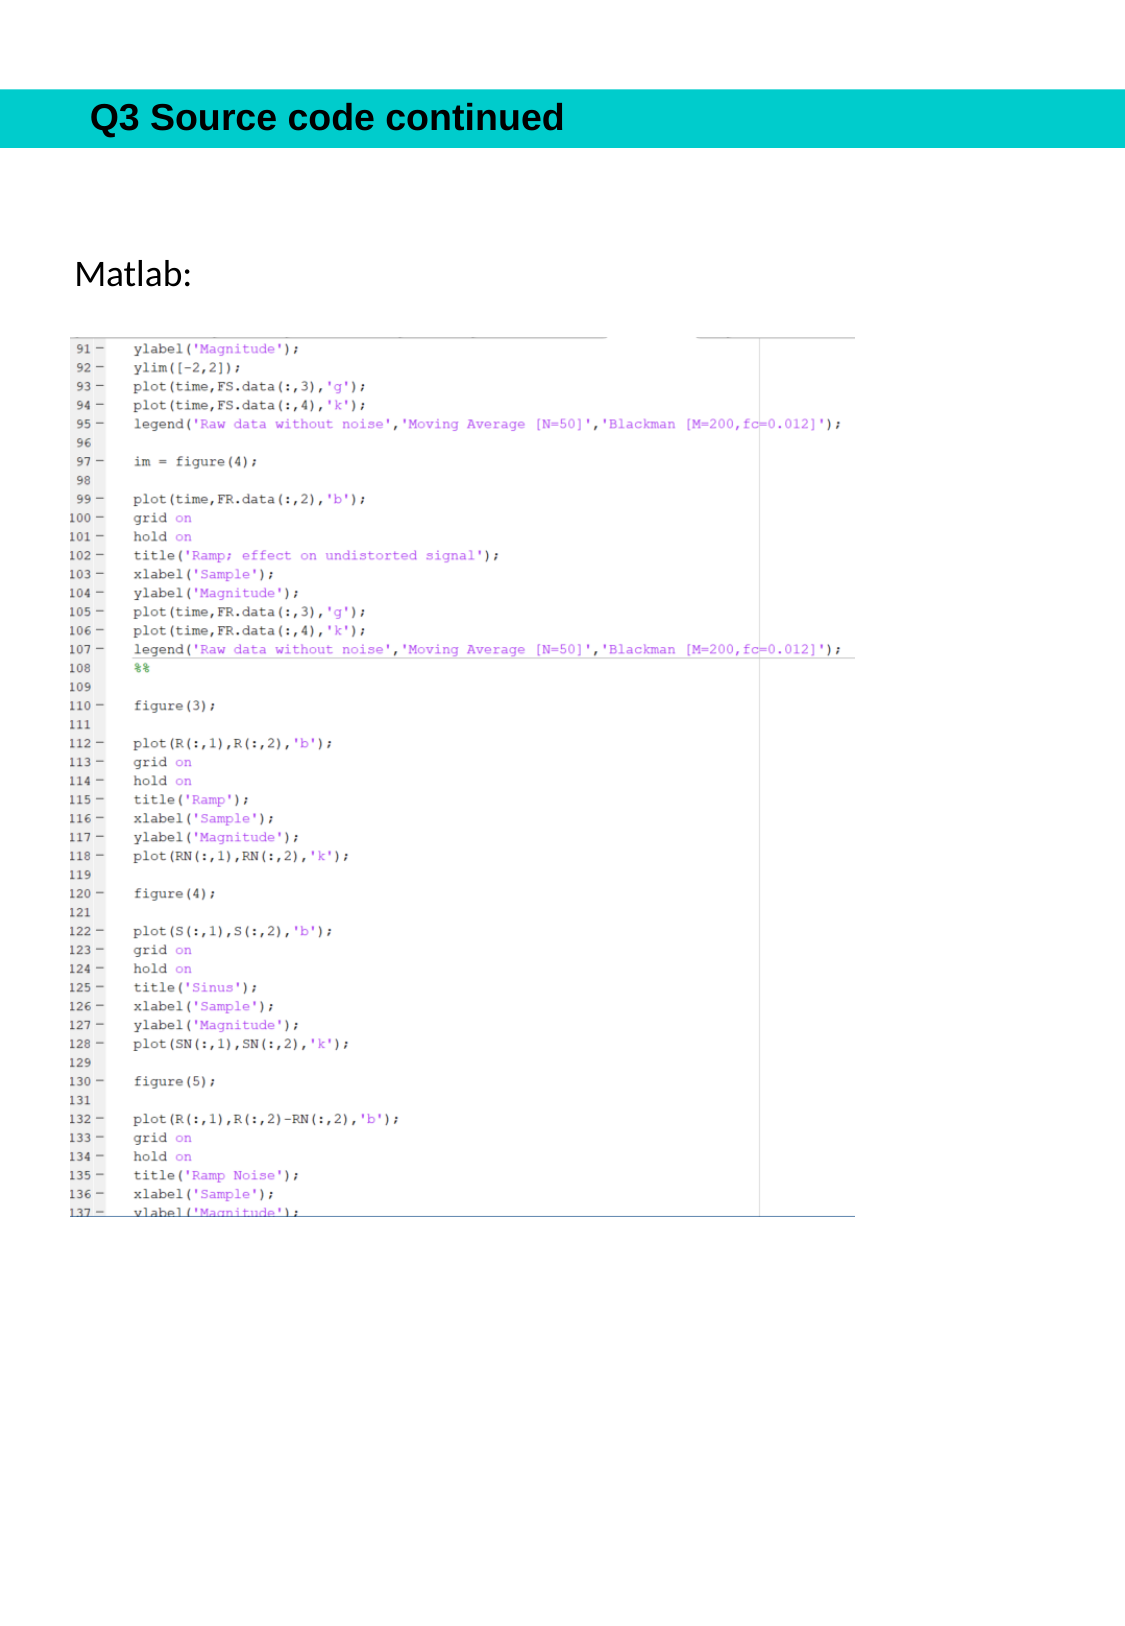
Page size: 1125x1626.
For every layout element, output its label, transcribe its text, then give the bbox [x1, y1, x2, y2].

text_box Q3 Source code continued [0, 89, 1125, 148]
text_box Matlab: [59, 241, 1066, 303]
picture [70, 337, 855, 1217]
